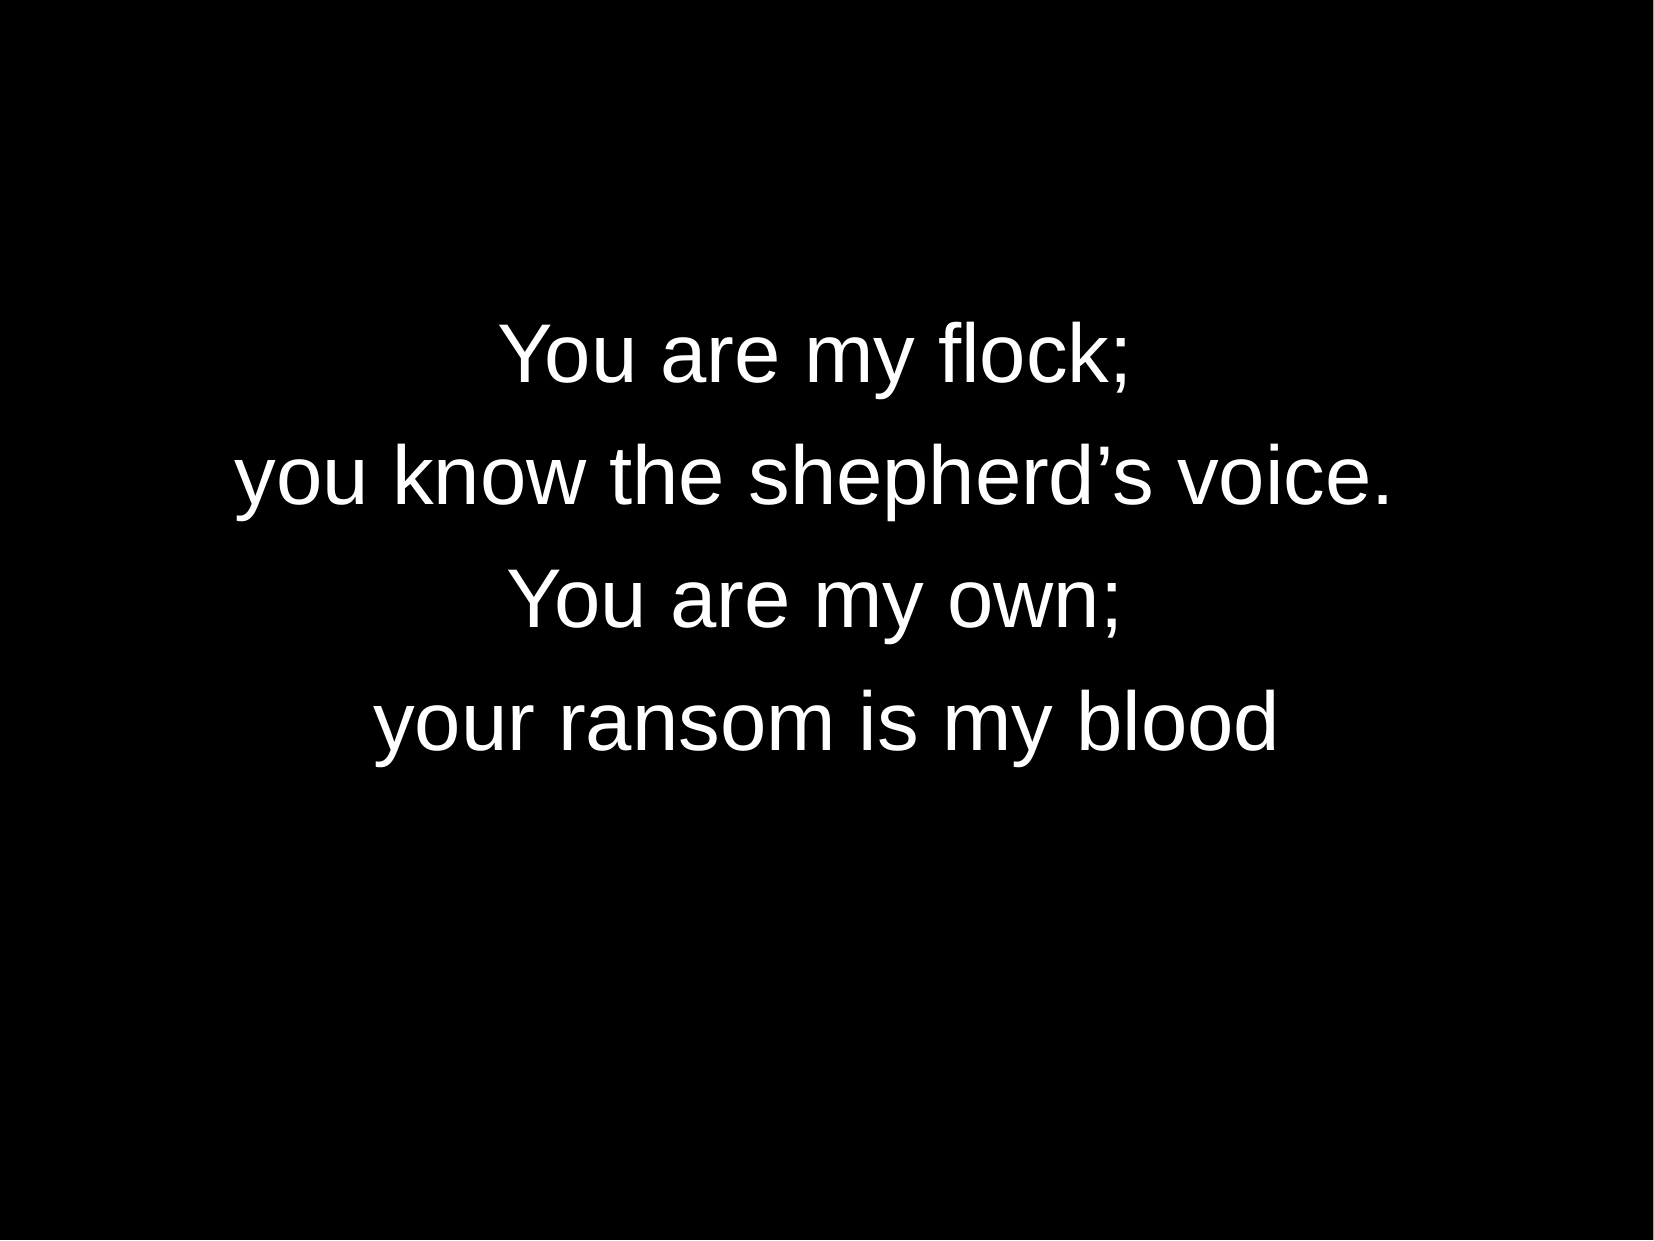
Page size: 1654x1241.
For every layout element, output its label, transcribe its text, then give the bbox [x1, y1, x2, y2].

list You are my flock; you know the shepherd’s voice. You are my own; your ransom is my blood [0, 307, 1654, 1027]
